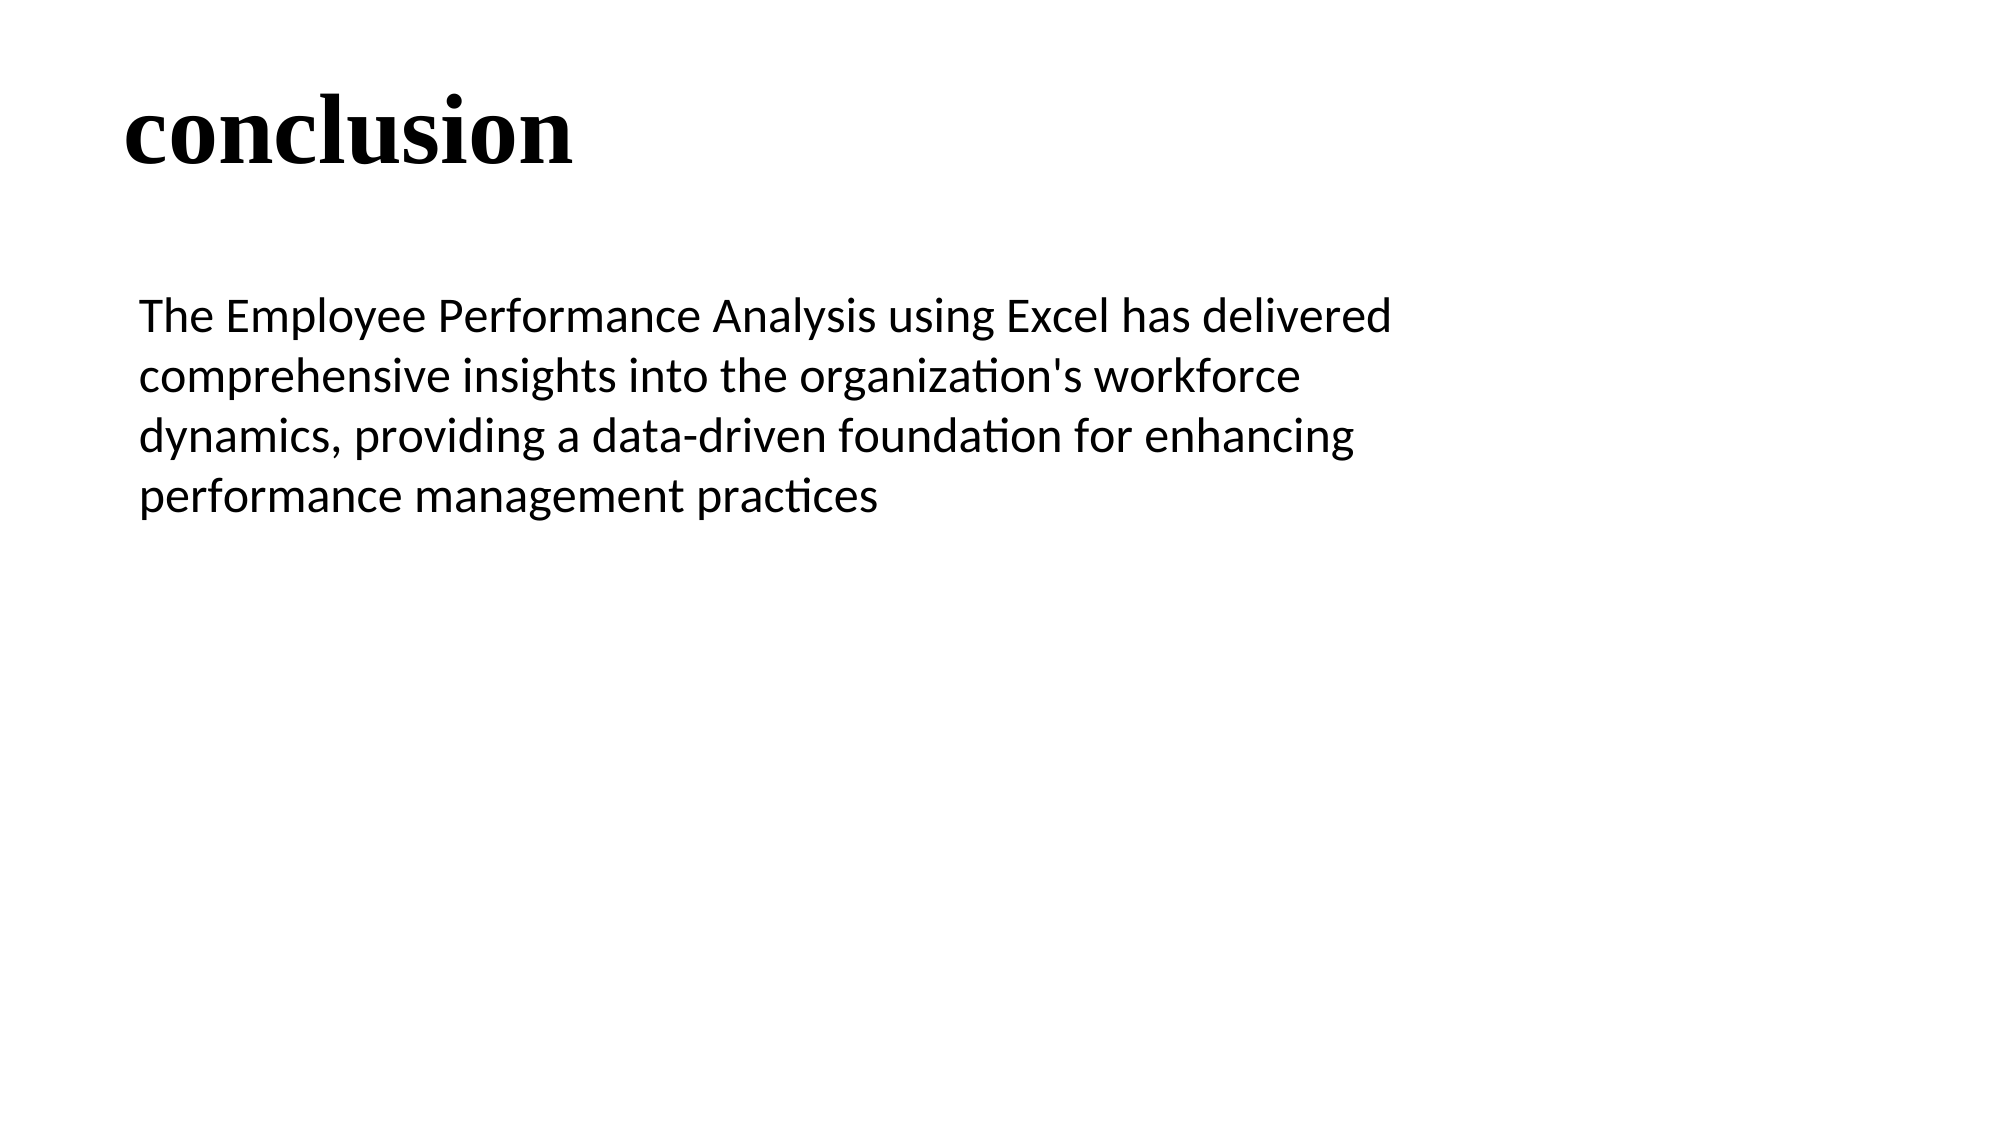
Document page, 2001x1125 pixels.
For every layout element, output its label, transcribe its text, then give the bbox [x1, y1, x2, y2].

text_box The Employee Performance Analysis using Excel has delivered comprehensive insights into the organization's workforce dynamics, providing a data-driven foundation for enhancing performance management practices [123, 275, 1502, 533]
title conclusion [123, 63, 1877, 185]
